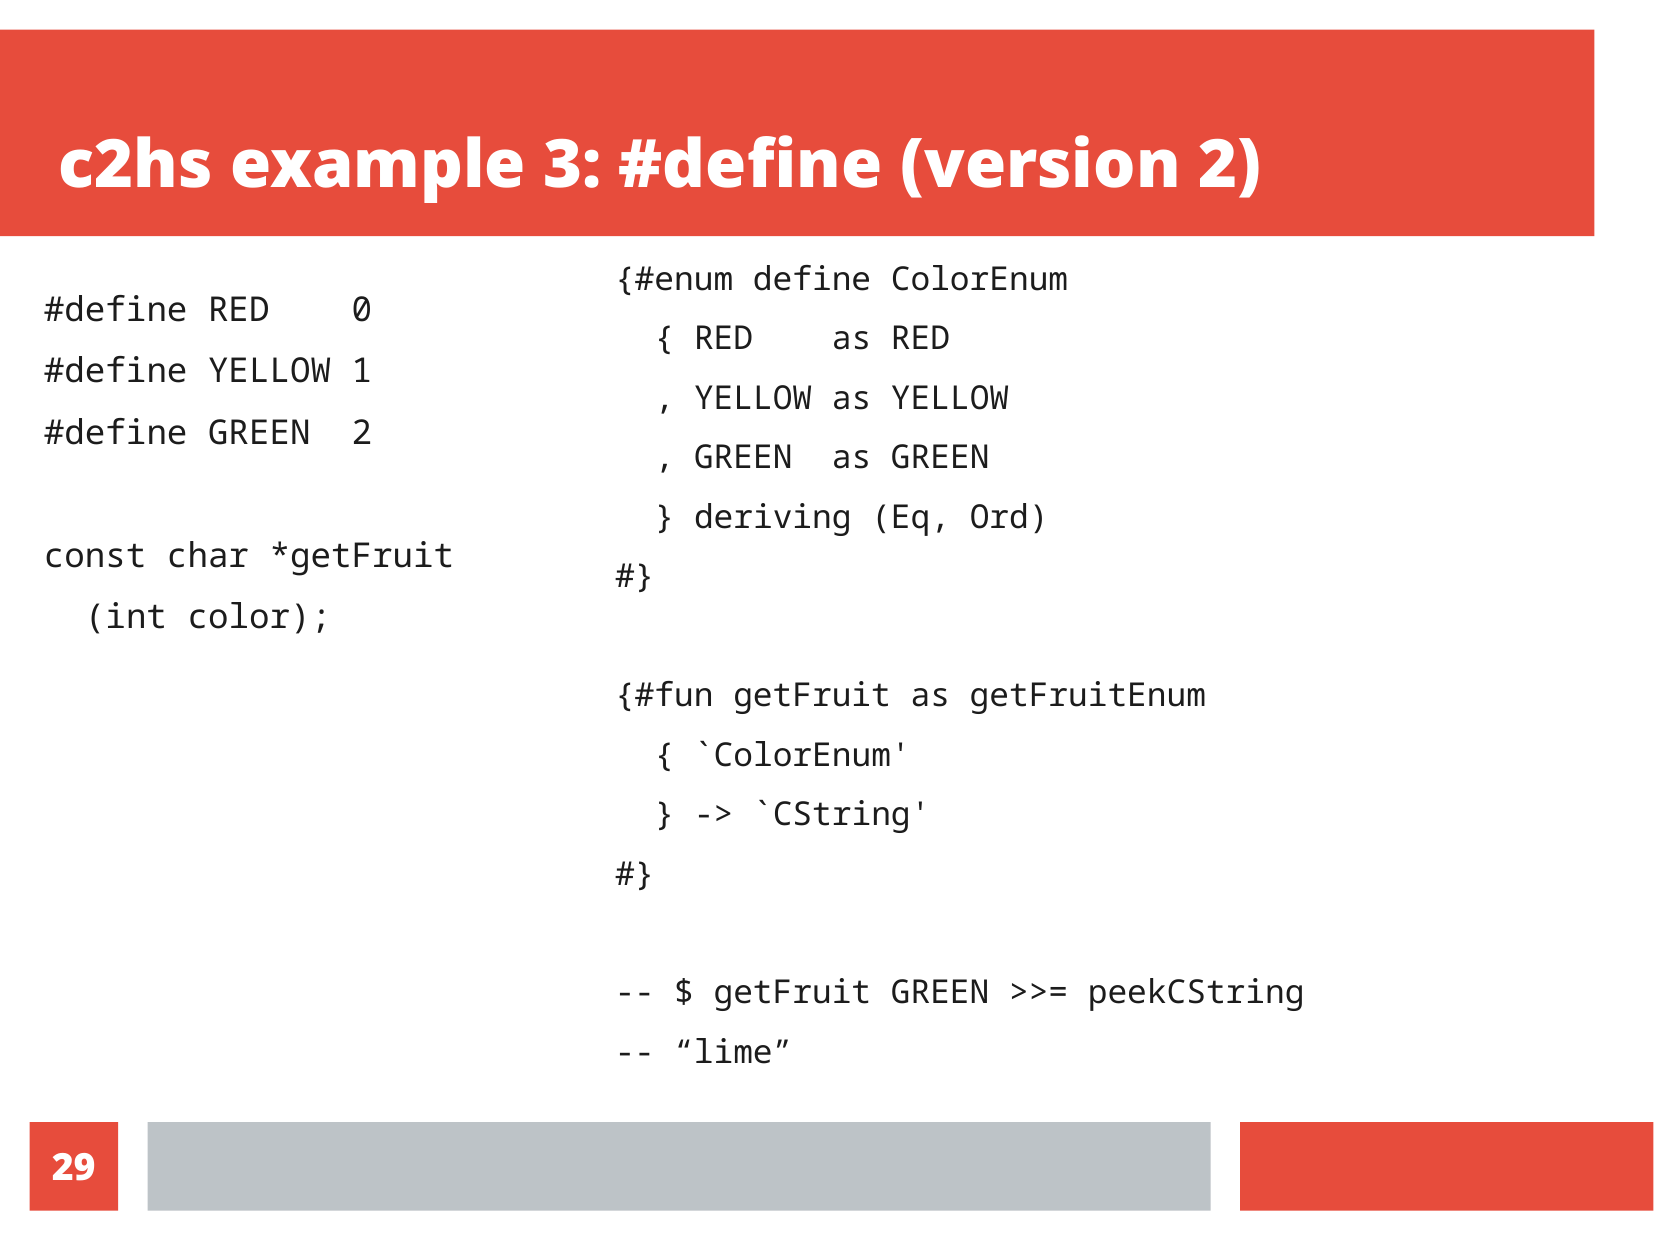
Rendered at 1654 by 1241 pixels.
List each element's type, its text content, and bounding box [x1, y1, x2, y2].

title c2hs example 3: #define (version 2) [59, 59, 1595, 207]
list #define RED 0 #define YELLOW 1 #define GREEN 2 const char *getFruit (int color); [44, 285, 556, 646]
list {#enum define ColorEnum { RED as RED , YELLOW as YELLOW , GREEN as GREEN } deriving (Eq, Ord) #} {#fun getFruit as getFruitEnum { `ColorEnum' } -> `CString' #} -- $ getFruit GREEN >>= peekCString -- “lime” [615, 255, 1576, 1081]
